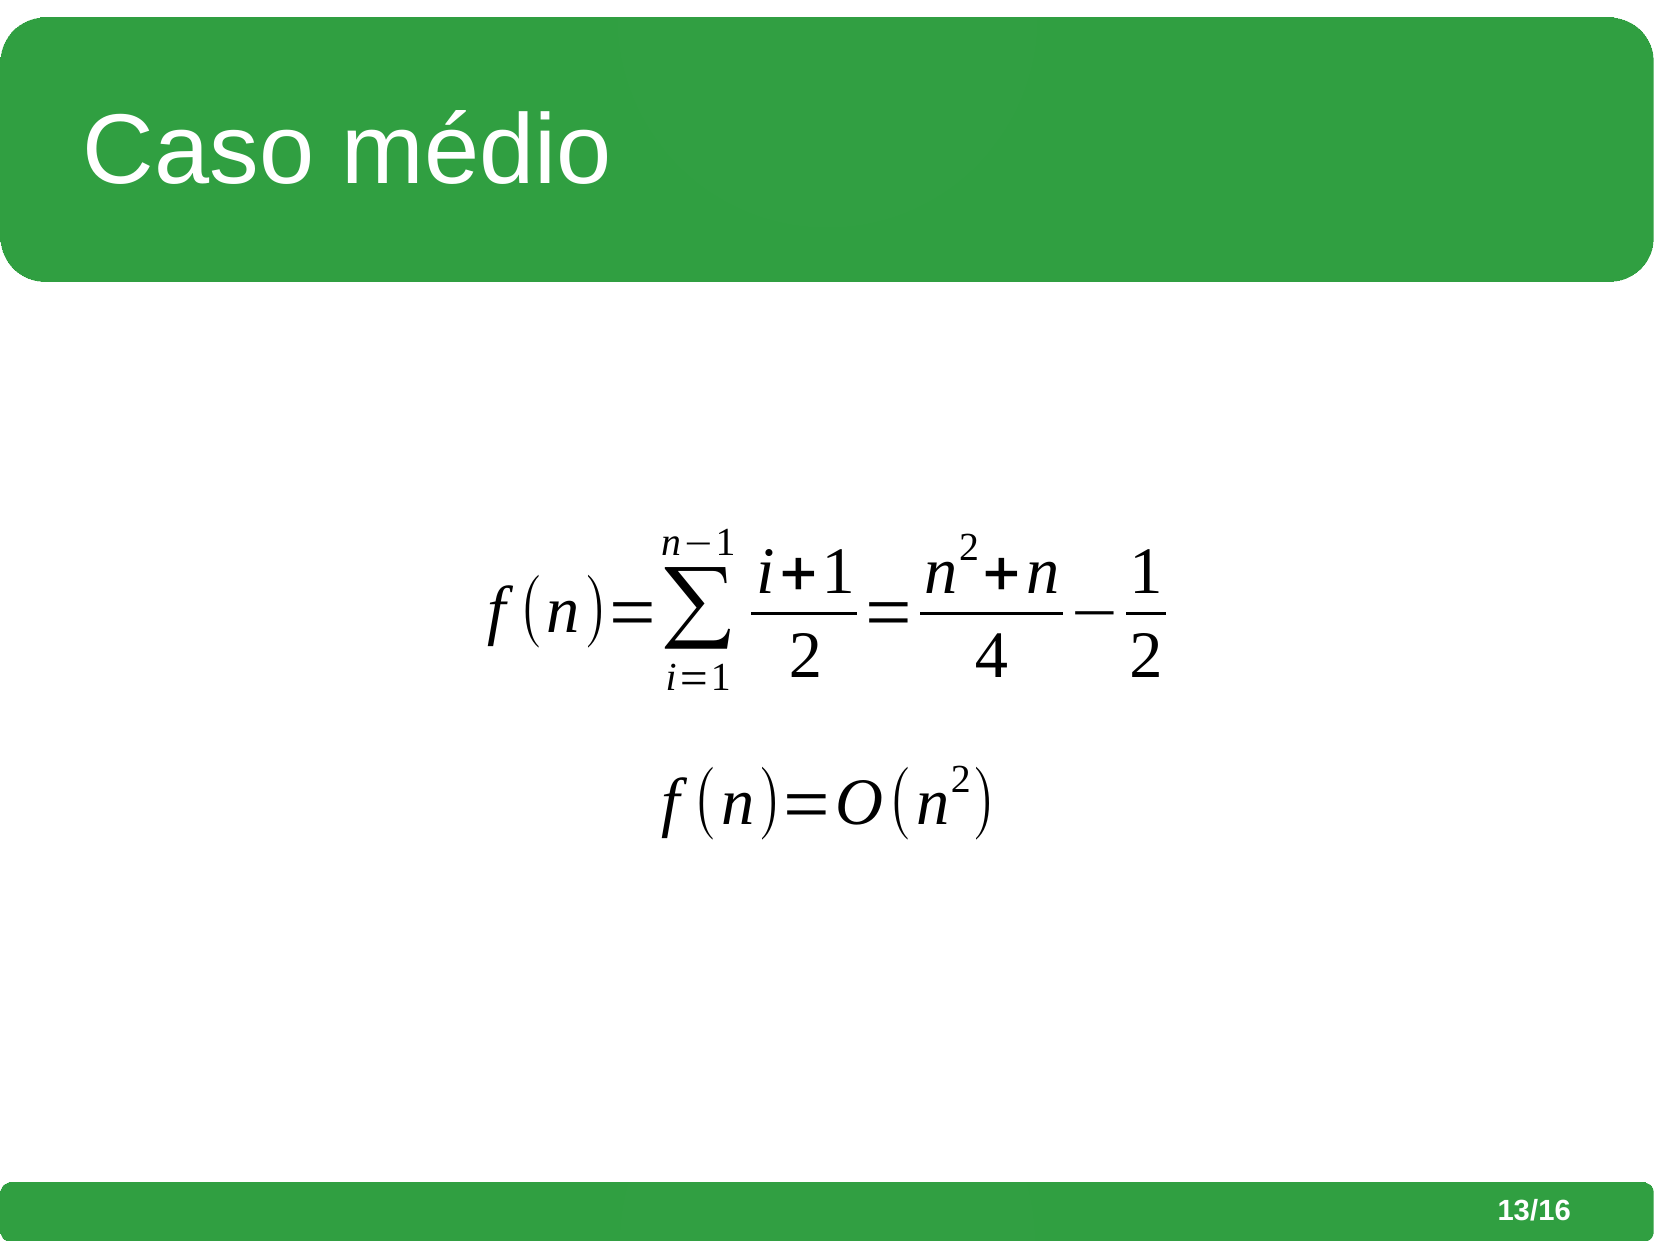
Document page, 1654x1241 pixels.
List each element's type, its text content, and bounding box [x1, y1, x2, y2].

chart [652, 756, 1002, 844]
title Caso médio [82, 47, 1571, 252]
chart [478, 519, 1176, 700]
